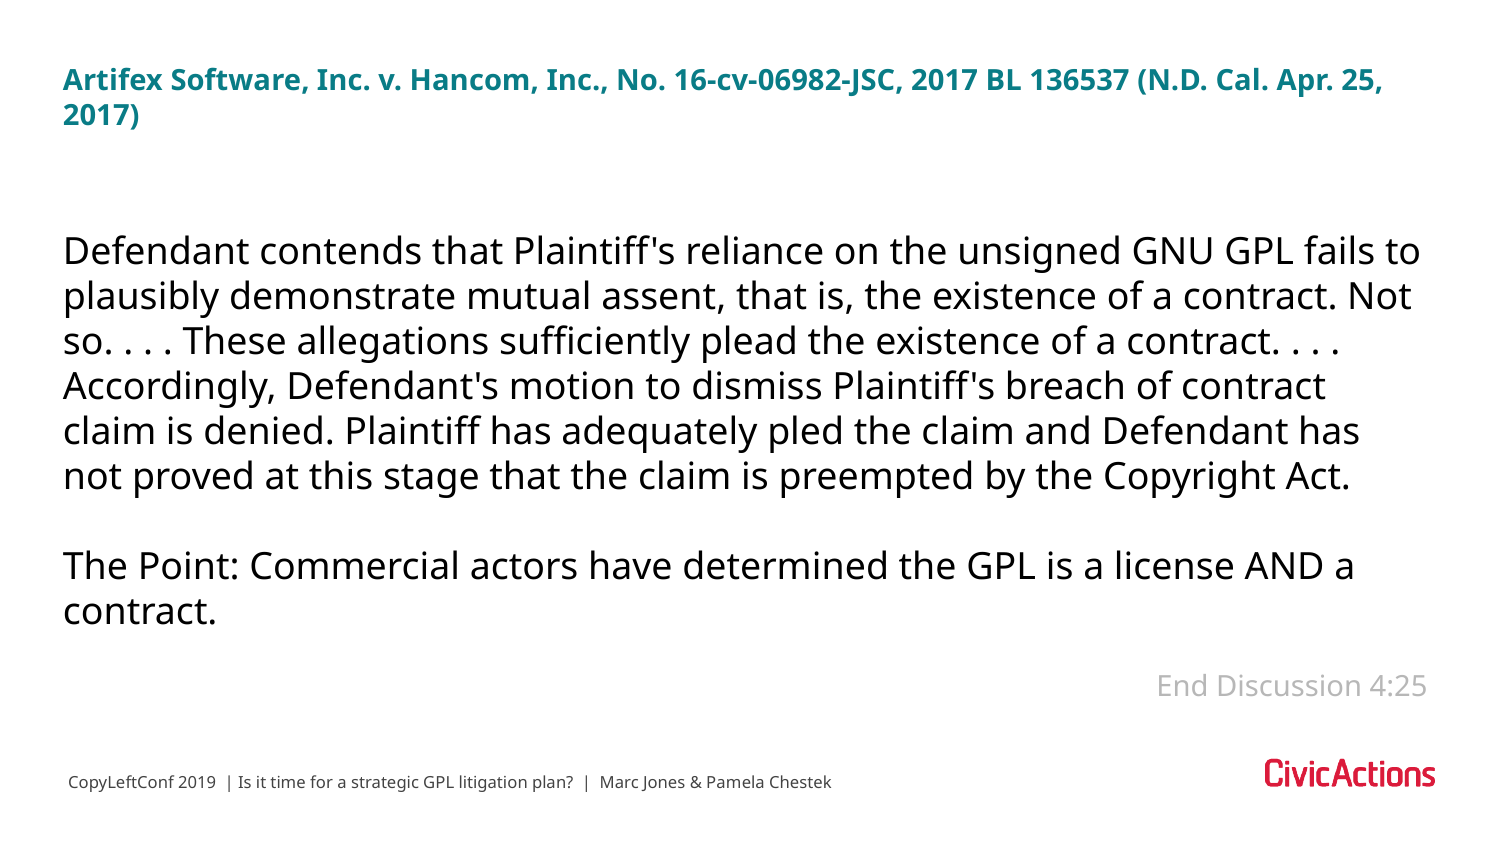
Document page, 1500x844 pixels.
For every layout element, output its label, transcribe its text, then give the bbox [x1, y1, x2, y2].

list Defendant contends that Plaintiff's reliance on the unsigned GNU GPL fails to plausibly demonstrate mutual assent, that is, the existence of a contract. Not so. . . . These allegations sufficiently plead the existence of a contract. . . . Accordingly, Defendant's motion to dismiss Plaintiff's breach of contract claim is denied. Plaintiff has adequately pled the claim and Defendant has not proved at this stage that the claim is preempted by the Copyright Act. The Point: Commercial actors have determined the GPL is a license AND a contract. End Discussion 4:25 [53, 136, 1438, 758]
title Artifex Software, Inc. v. Hancom, Inc., No. 16-cv-06982-JSC, 2017 BL 136537 (N.D. Cal. Apr. 25, 2017) [53, 51, 1438, 136]
picture [1265, 758, 1435, 787]
text_box CopyLeftConf 2019 | Is it time for a strategic GPL litigation plan? | Marc Jones & Pamela Chestek [53, 757, 1235, 796]
